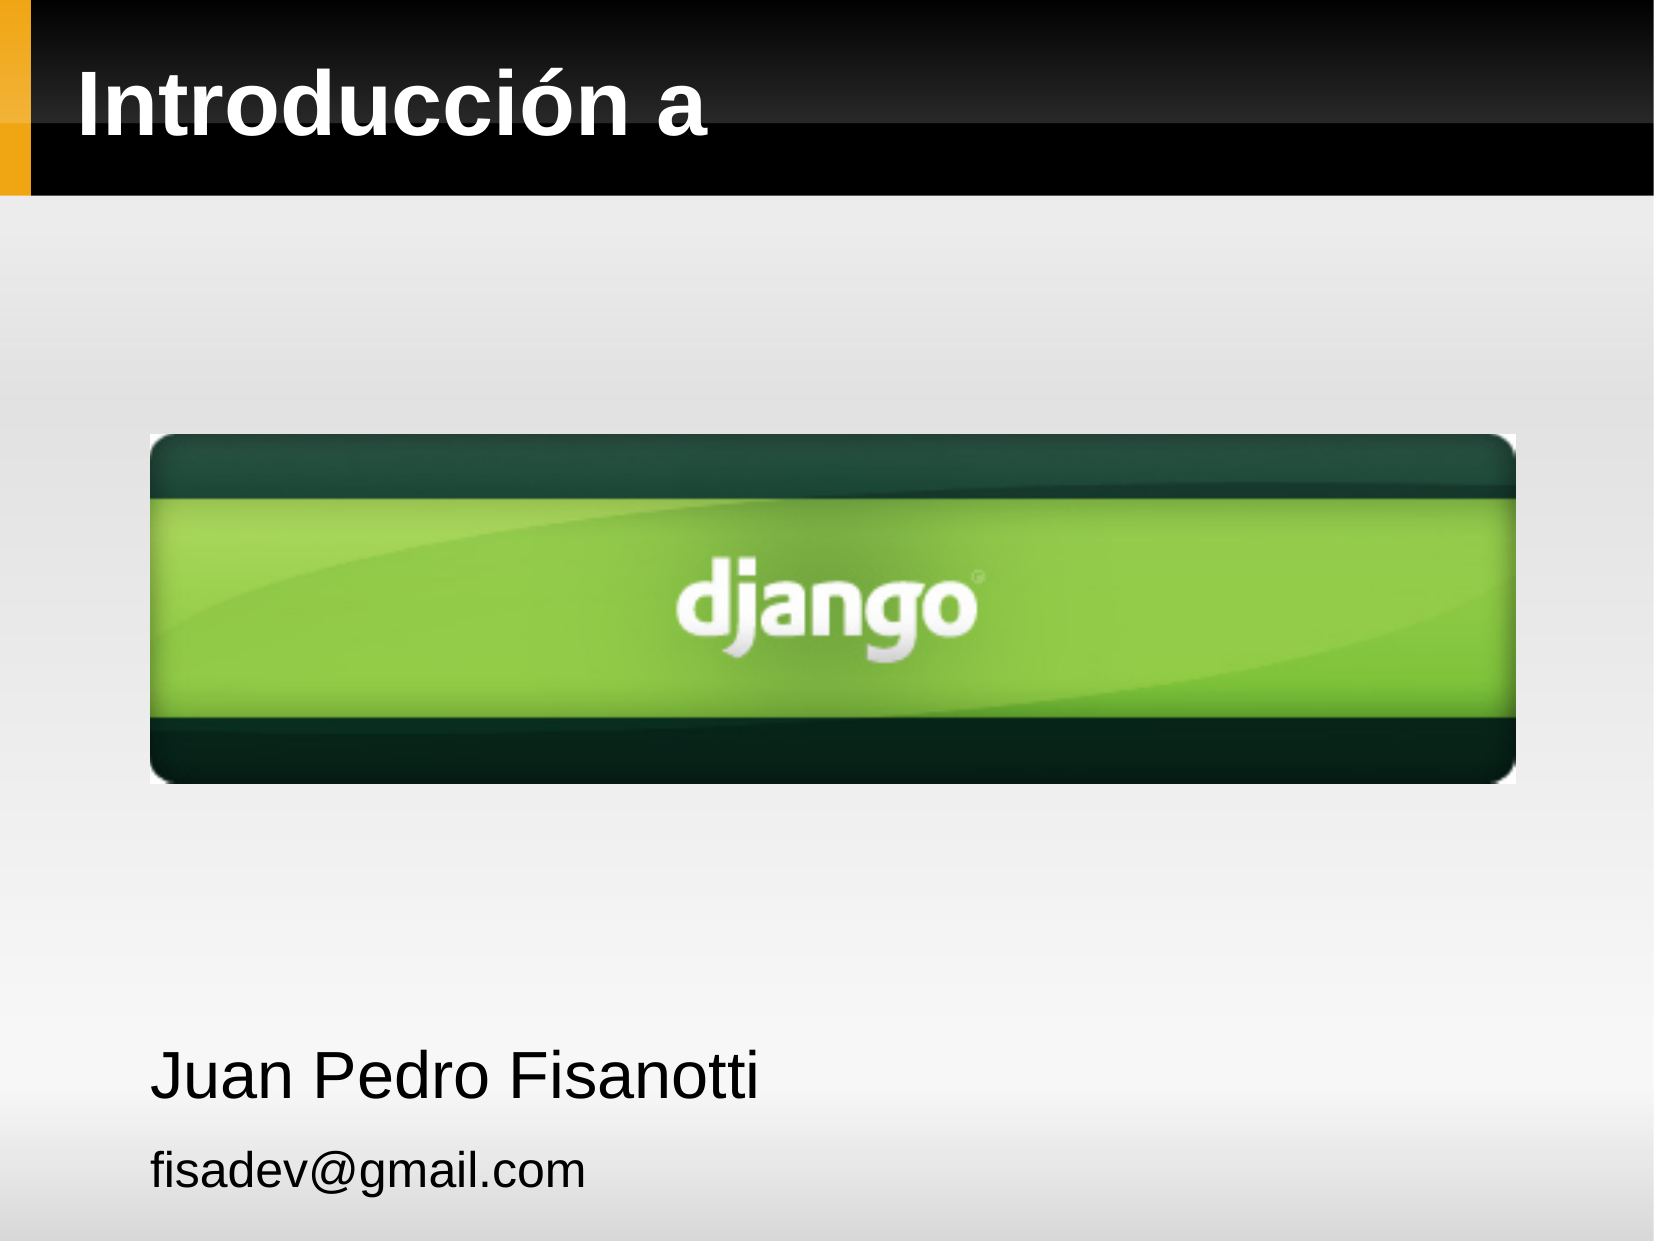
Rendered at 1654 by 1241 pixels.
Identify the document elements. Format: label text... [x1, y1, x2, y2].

picture [0, 0, 1654, 1241]
title Introducción a [76, 0, 1565, 208]
list Juan Pedro Fisanotti fisadev@gmail.com [150, 1037, 1501, 1198]
